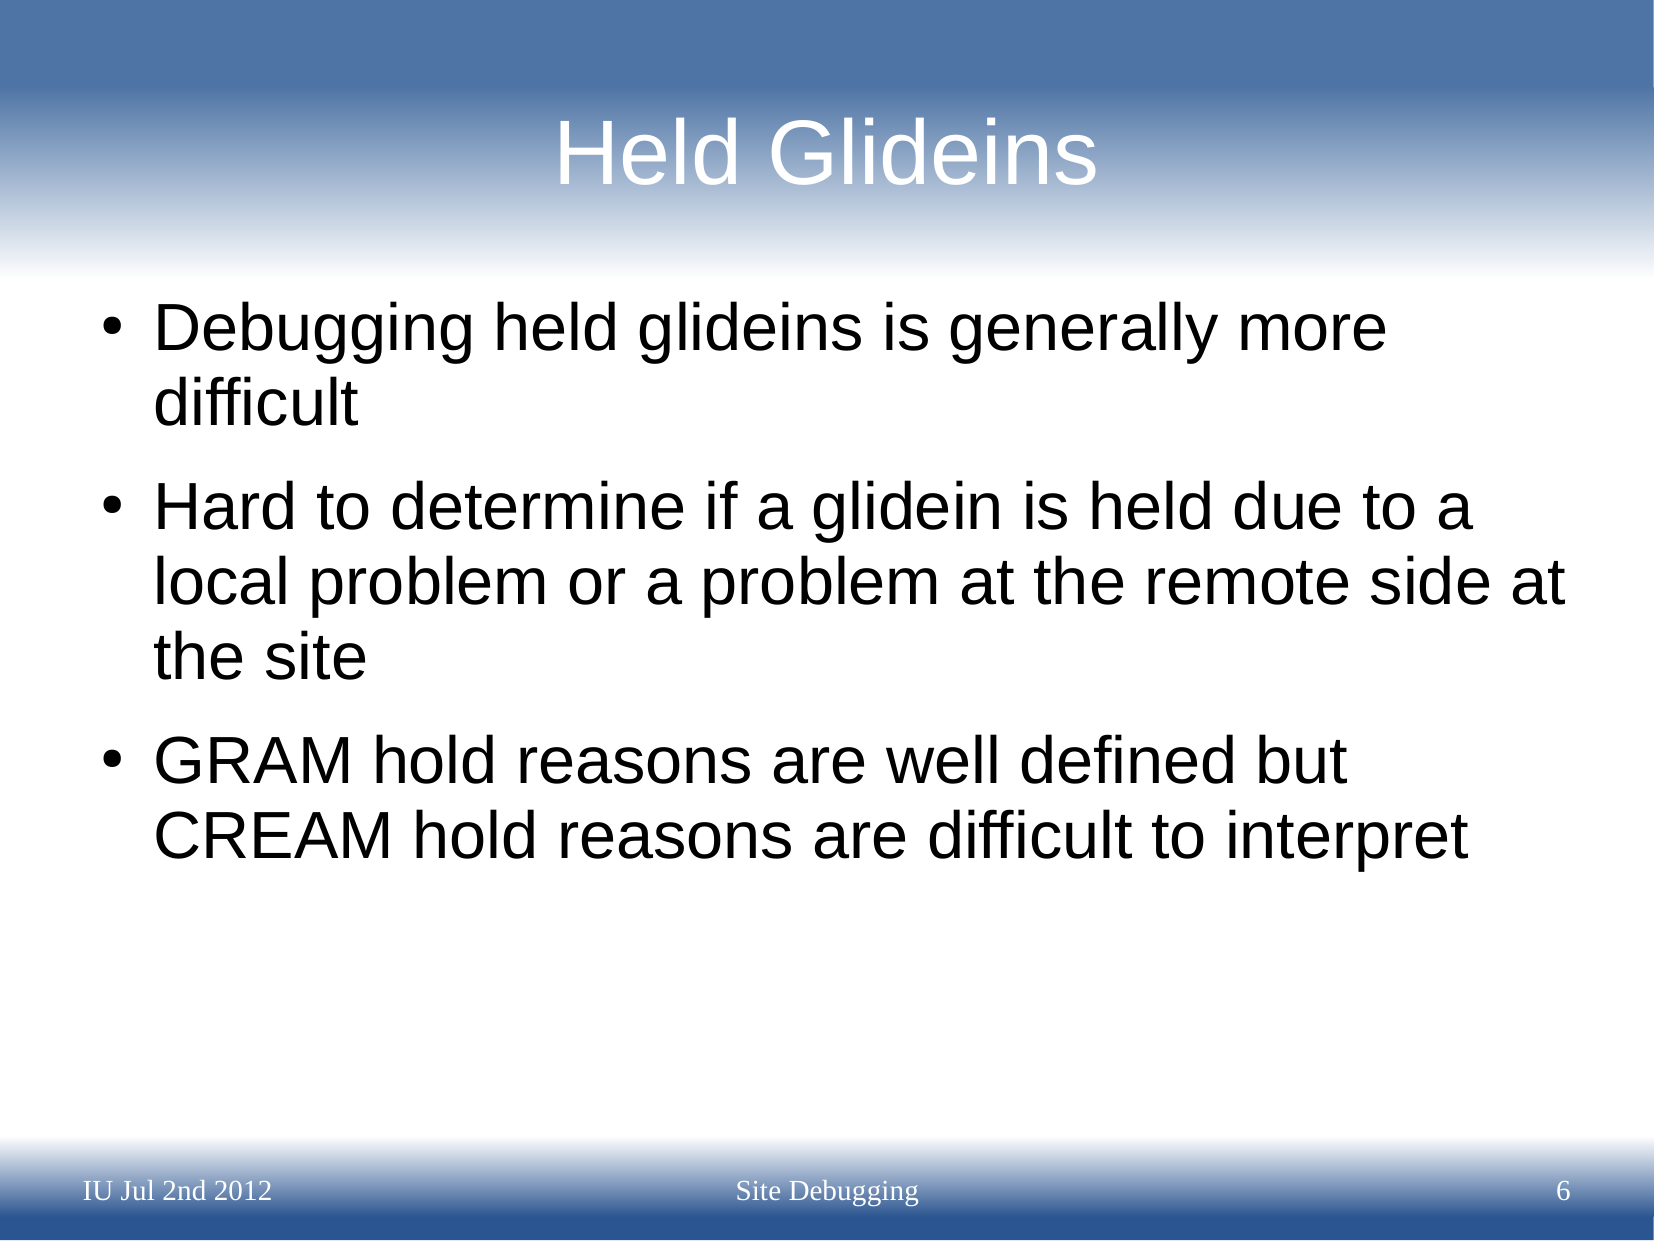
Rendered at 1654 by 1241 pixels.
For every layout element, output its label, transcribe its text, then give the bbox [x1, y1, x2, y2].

list Debugging held glideins is generally more difficult Hard to determine if a glidein is held due to a local problem or a problem at the remote side at the site GRAM hold reasons are well defined but CREAM hold reasons are difficult to interpret [82, 290, 1571, 1109]
title Held Glideins [82, 49, 1571, 257]
